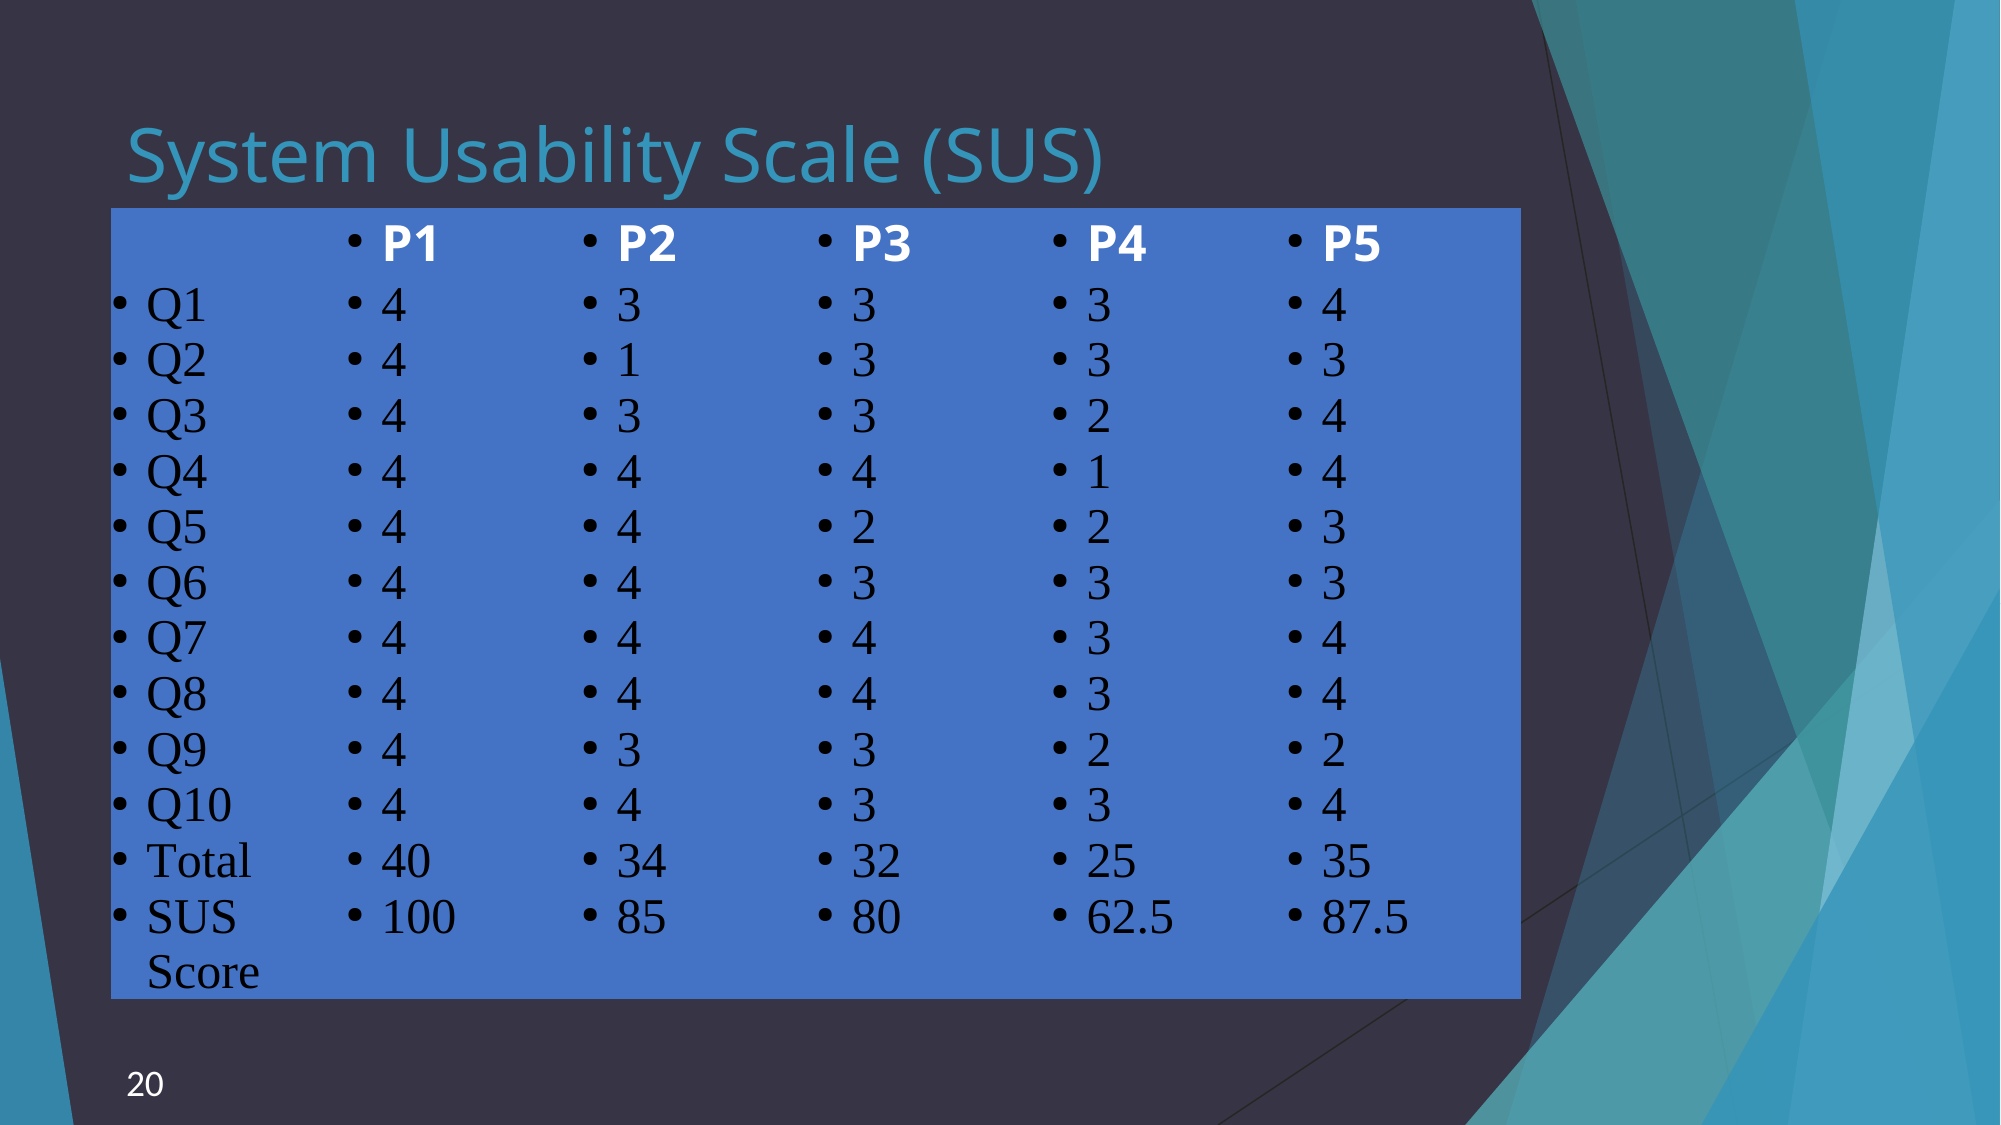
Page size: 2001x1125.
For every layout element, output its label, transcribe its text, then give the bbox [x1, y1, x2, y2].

table_cell 4 [346, 555, 581, 610]
table_cell 4 [1286, 388, 1521, 444]
text_box 20 [111, 1051, 184, 1113]
table_cell 25 [1051, 833, 1286, 889]
table_cell 3 [816, 555, 1051, 610]
table_cell 4 [346, 277, 581, 332]
table_cell Q2 [111, 332, 346, 388]
table_cell 62.5 [1051, 889, 1286, 999]
table_cell 87.5 [1286, 889, 1521, 999]
table_cell SUS Score [111, 889, 346, 999]
table_cell 4 [346, 499, 581, 555]
table_cell 4 [1286, 610, 1521, 666]
table_cell Q9 [111, 722, 346, 777]
table_cell 3 [581, 277, 816, 332]
table_cell 3 [1051, 610, 1286, 666]
table_cell 3 [581, 722, 816, 777]
table_header [111, 208, 346, 277]
table_cell 34 [581, 833, 816, 889]
table_cell 3 [816, 332, 1051, 388]
table_cell 1 [1051, 444, 1286, 499]
table_header P3 [816, 208, 1051, 277]
table_cell 4 [1286, 277, 1521, 332]
table_cell 4 [581, 610, 816, 666]
table_cell 3 [1051, 777, 1286, 833]
table_cell 3 [1051, 666, 1286, 722]
table_cell Q3 [111, 388, 346, 444]
table_cell 3 [581, 388, 816, 444]
table_cell 3 [1051, 555, 1286, 610]
table_cell 4 [1286, 777, 1521, 833]
table_cell 3 [1286, 499, 1521, 555]
table_cell 2 [1051, 388, 1286, 444]
table_cell 4 [816, 610, 1051, 666]
table_cell Q1 [111, 277, 346, 332]
table_cell Q10 [111, 777, 346, 833]
table_cell 4 [346, 777, 581, 833]
table_cell 2 [816, 499, 1051, 555]
table_cell 3 [1286, 555, 1521, 610]
table_header P4 [1051, 208, 1286, 277]
table_cell Q4 [111, 444, 346, 499]
table_cell Q8 [111, 666, 346, 722]
table_cell 1 [581, 332, 816, 388]
table_header P1 [346, 208, 581, 277]
table_cell 4 [581, 444, 816, 499]
table_cell 4 [816, 666, 1051, 722]
table_cell 4 [1286, 444, 1521, 499]
table_cell 4 [581, 555, 816, 610]
table_cell Total [111, 833, 346, 889]
table_cell 85 [581, 889, 816, 999]
table_cell 3 [816, 277, 1051, 332]
table_cell 2 [1286, 722, 1521, 777]
table_cell 3 [1286, 332, 1521, 388]
table_cell 80 [816, 889, 1051, 999]
table_cell 4 [346, 666, 581, 722]
table_cell 2 [1051, 499, 1286, 555]
table_cell Q7 [111, 610, 346, 666]
table_cell 4 [346, 722, 581, 777]
table_cell 4 [346, 444, 581, 499]
table_cell 4 [581, 499, 816, 555]
table_cell 4 [346, 388, 581, 444]
table_header P5 [1286, 208, 1521, 277]
table_cell 35 [1286, 833, 1521, 889]
table_cell 4 [581, 777, 816, 833]
table_cell 3 [1051, 277, 1286, 332]
table_cell 4 [581, 666, 816, 722]
table_cell 4 [346, 332, 581, 388]
table_cell 3 [816, 777, 1051, 833]
table_cell Q5 [111, 499, 346, 555]
table_cell 4 [346, 610, 581, 666]
table_cell 100 [346, 889, 581, 999]
table_cell 2 [1051, 722, 1286, 777]
table_cell 4 [1286, 666, 1521, 722]
table_cell Q6 [111, 555, 346, 610]
table_cell 3 [816, 388, 1051, 444]
table_cell 4 [816, 444, 1051, 499]
table_header P2 [581, 208, 816, 277]
title System Usability Scale (SUS) [111, 99, 1522, 317]
table_cell 32 [816, 833, 1051, 889]
table_cell 3 [816, 722, 1051, 777]
table_cell 3 [1051, 332, 1286, 388]
table_cell 40 [346, 833, 581, 889]
